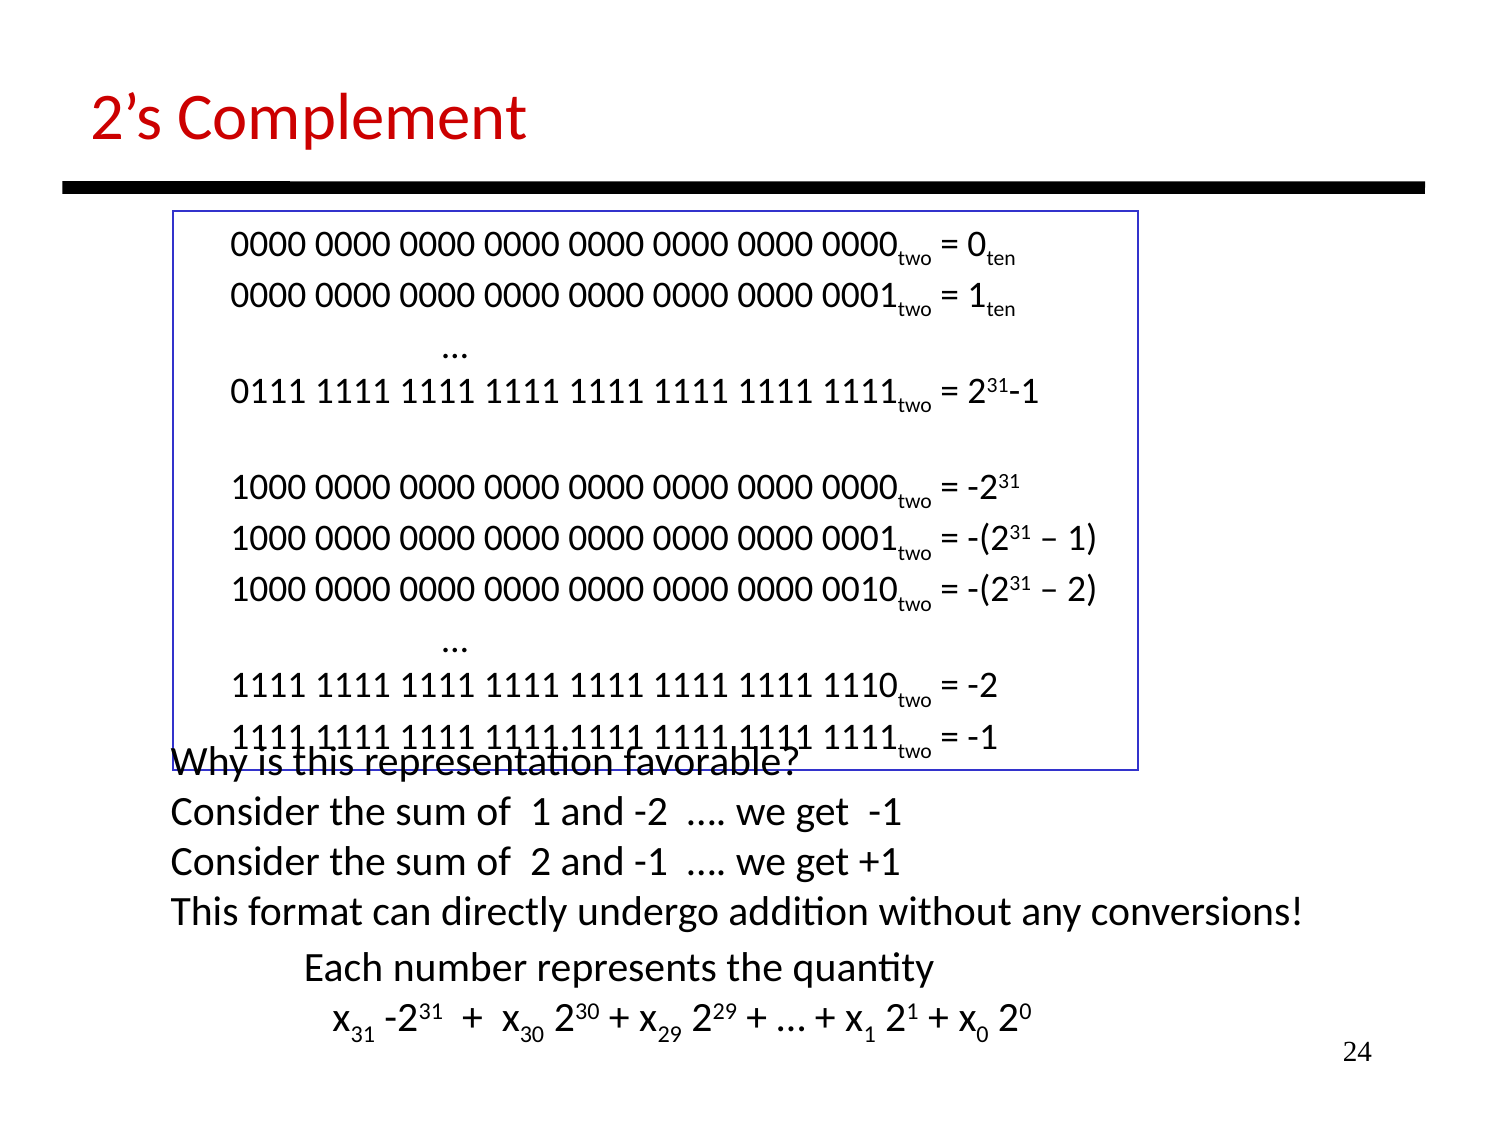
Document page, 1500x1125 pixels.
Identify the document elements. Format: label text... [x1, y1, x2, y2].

text_box 2’s Complement [75, 65, 543, 160]
text_box Each number represents the quantity x31 -231 + x30 230 + x29 229 + … + x1 21 + x0 20 [289, 932, 1047, 1055]
text_box Why is this representation favorable? Consider the sum of 1 and -2 …. we get -1 Consider the sum of 2 and -1 …. we get +1 This format can directly undergo addition without any conversions! [155, 726, 1320, 942]
slide_number <number> [1074, 1025, 1388, 1100]
text_box 0000 0000 0000 0000 0000 0000 0000 0000two = 0ten 0000 0000 0000 0000 0000 0000 0000 0001two = 1ten … 0111 1111 1111 1111 1111 1111 1111 1111two = 231-1 1000 0000 0000 0000 0000 0000 0000 0000two = -231 1000 0000 0000 0000 0000 0000 0000 0001two = -(231 – 1) 1000 0000 0000 0000 0000 0000 0000 0010two = -(231 – 2) … 1111 1111 1111 1111 1111 1111 1111 1110two = -2 1111 1111 1111 1111 1111 1111 1111 1111two = -1 [173, 211, 1138, 726]
